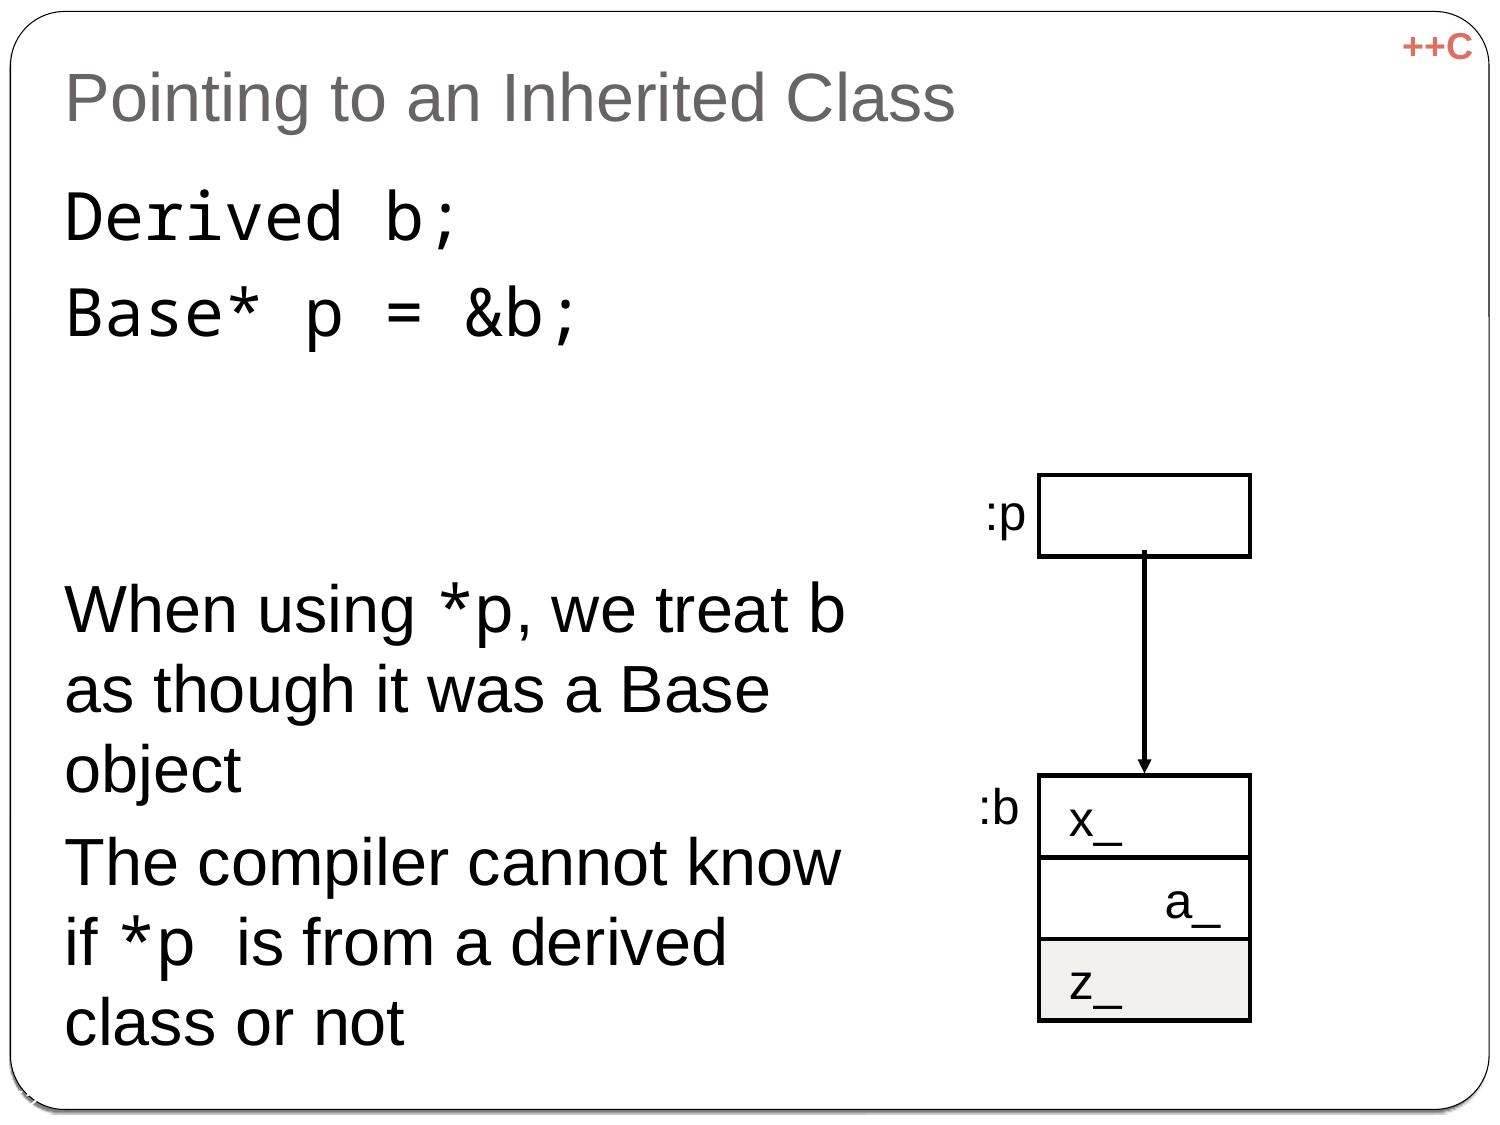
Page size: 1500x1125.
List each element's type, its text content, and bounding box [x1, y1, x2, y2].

text_box _x [1050, 775, 1250, 857]
text_box _z [1039, 939, 1250, 1021]
list Derived b; Base* p = &b; When using *p, we treat b as though it was a Base object The compiler cannot know if *p is from a derived class or not [50, 149, 888, 1088]
text_box _a [1039, 857, 1250, 939]
text_box b: [947, 752, 1050, 858]
slide_number <number> [0, 1074, 50, 1125]
text_box p: [954, 457, 1057, 563]
title Pointing to an Inherited Class [50, 45, 1450, 150]
